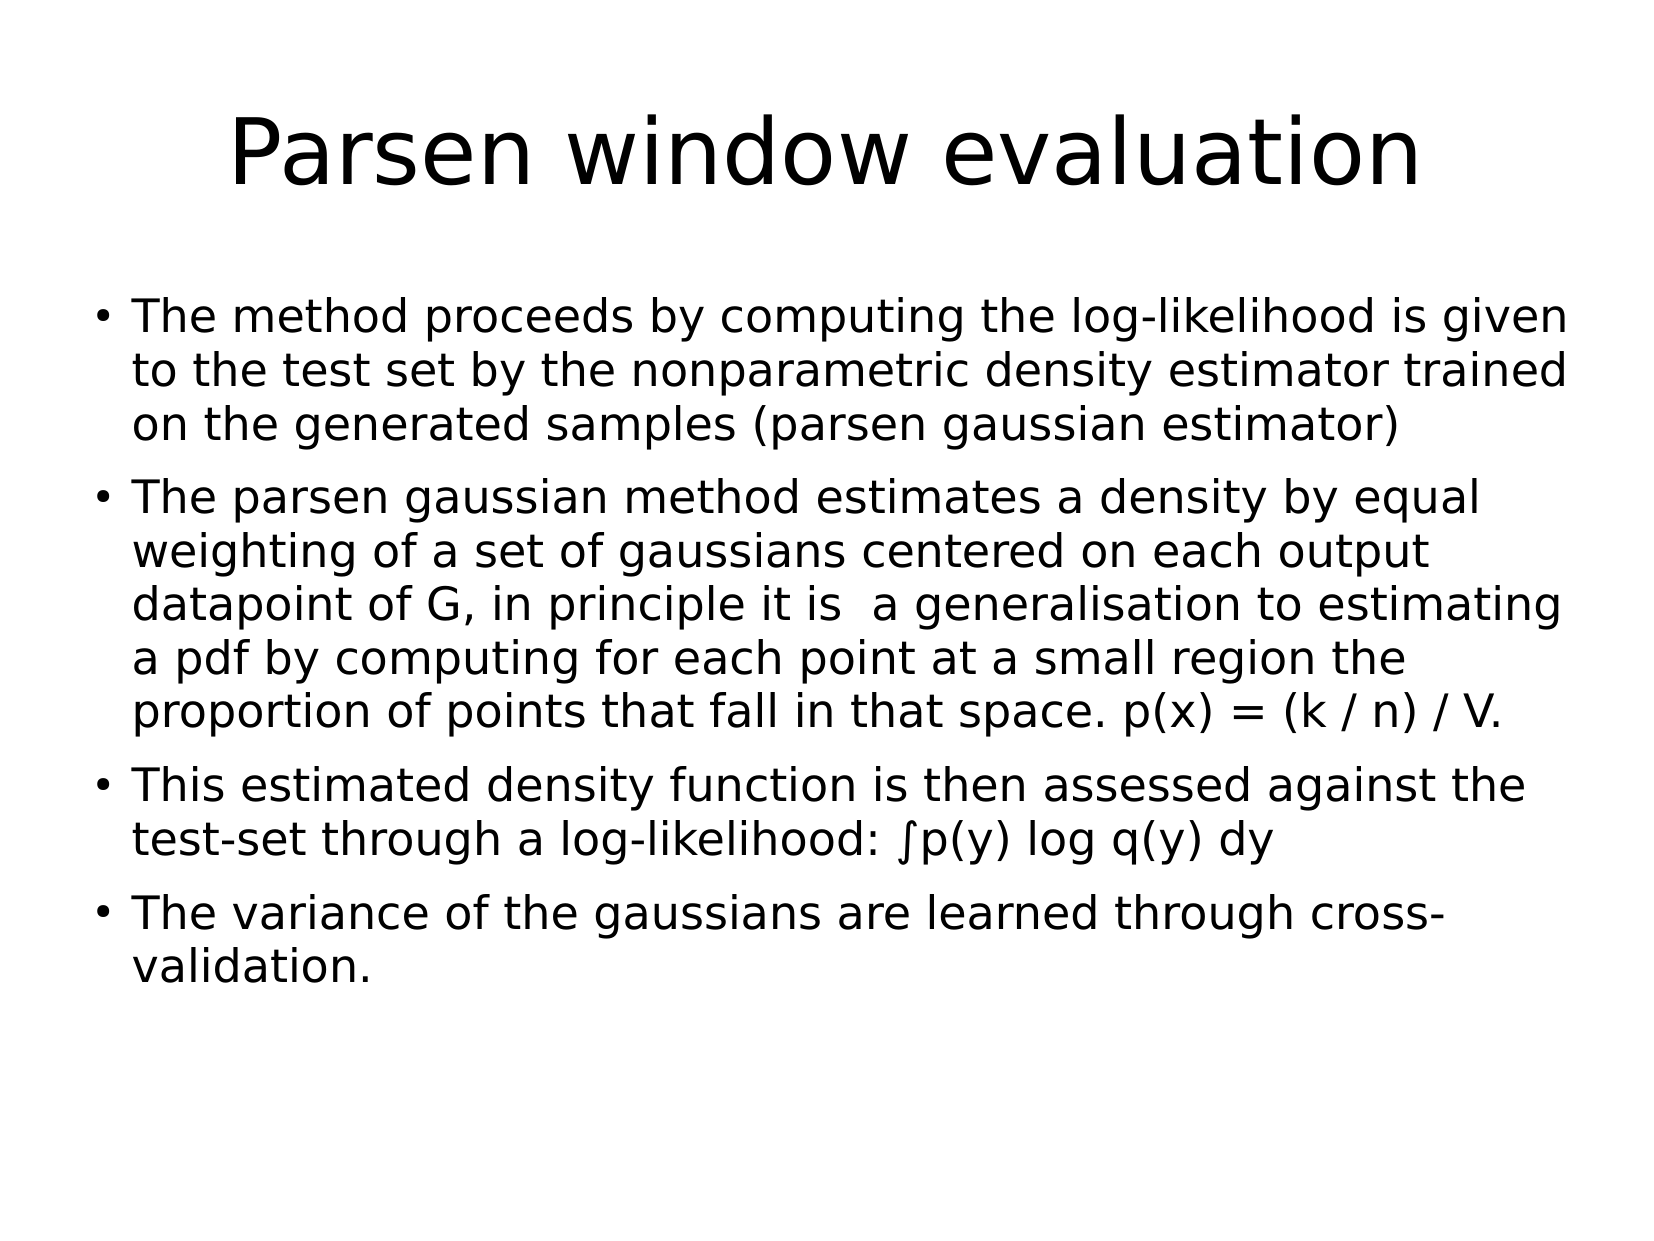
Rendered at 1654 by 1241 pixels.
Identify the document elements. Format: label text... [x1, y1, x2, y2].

list The method proceeds by computing the log-likelihood is given to the test set by the nonparametric density estimator trained on the generated samples (parsen gaussian estimator) The parsen gaussian method estimates a density by equal weighting of a set of gaussians centered on each output datapoint of G, in principle it is a generalisation to estimating a pdf by computing for each point at a small region the proportion of points that fall in that space. p(x) = (k / n) / V. This estimated density function is then assessed against the test-set through a log-likelihood: ∫p(y) log q(y) dy The variance of the gaussians are learned through cross-validation. [82, 290, 1571, 1010]
title Parsen window evaluation [82, 49, 1571, 257]
